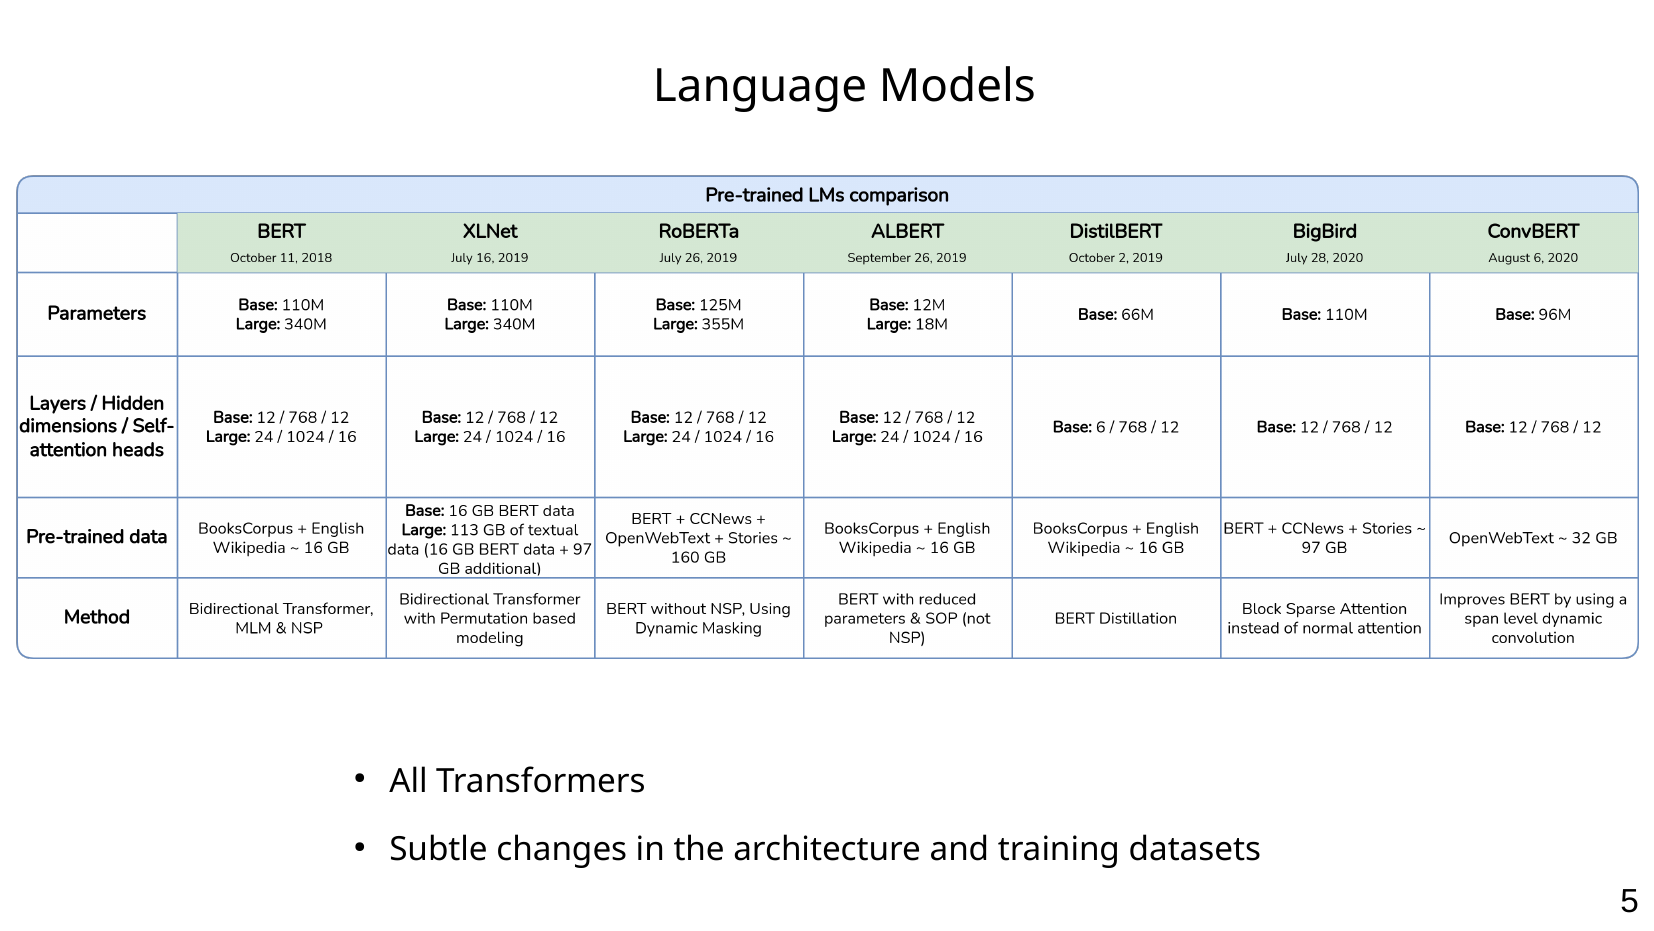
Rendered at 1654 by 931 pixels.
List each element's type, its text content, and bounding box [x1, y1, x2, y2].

text_box Language Models [376, 45, 1277, 159]
text_box All Transformers Subtle changes in the architecture and training datasets [339, 674, 1315, 924]
picture [0, 159, 1654, 675]
text_box <number> [1024, 874, 1654, 931]
